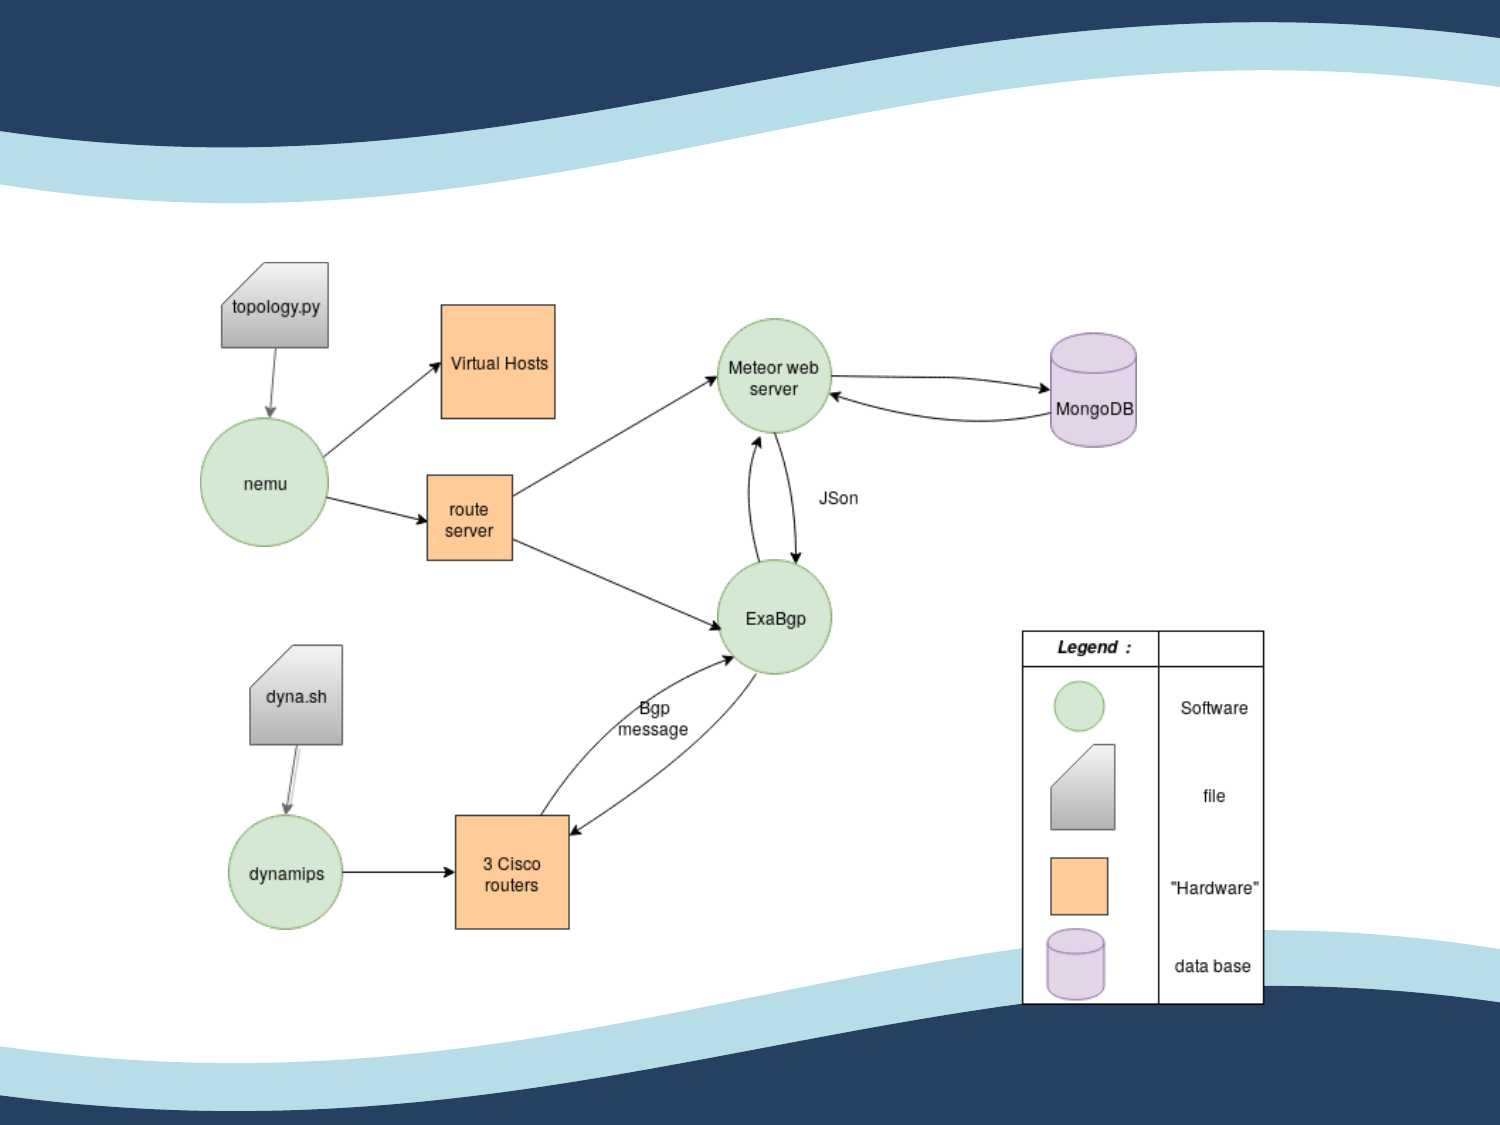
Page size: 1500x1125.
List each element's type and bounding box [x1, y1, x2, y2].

picture [200, 262, 1300, 1005]
